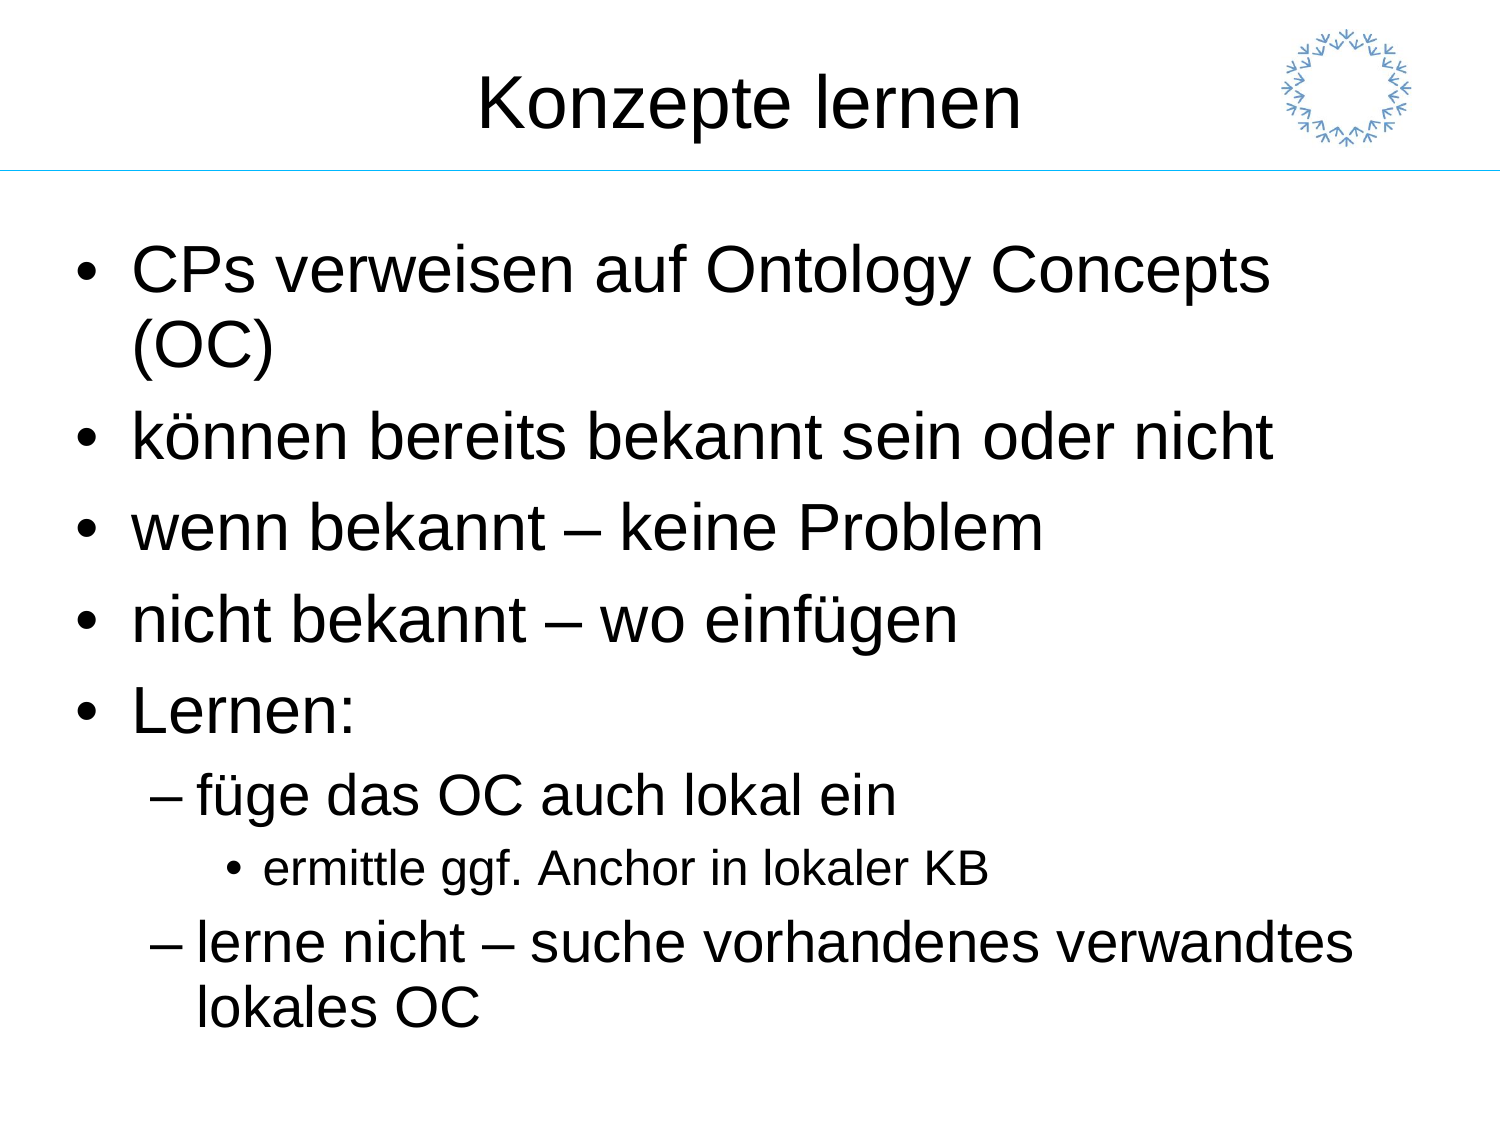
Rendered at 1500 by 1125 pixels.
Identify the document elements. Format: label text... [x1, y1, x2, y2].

title Konzepte lernen [75, 57, 1426, 148]
picture [1281, 29, 1412, 57]
list CPs verweisen auf Ontology Concepts (OC) können bereits bekannt sein oder nicht wenn bekannt – keine Problem nicht bekannt – wo einfügen Lernen: füge das OC auch lokal ein ermittle ggf. Anchor in lokaler KB lerne nicht – suche vorhandenes verwandtes lokales OC [75, 232, 1426, 1040]
